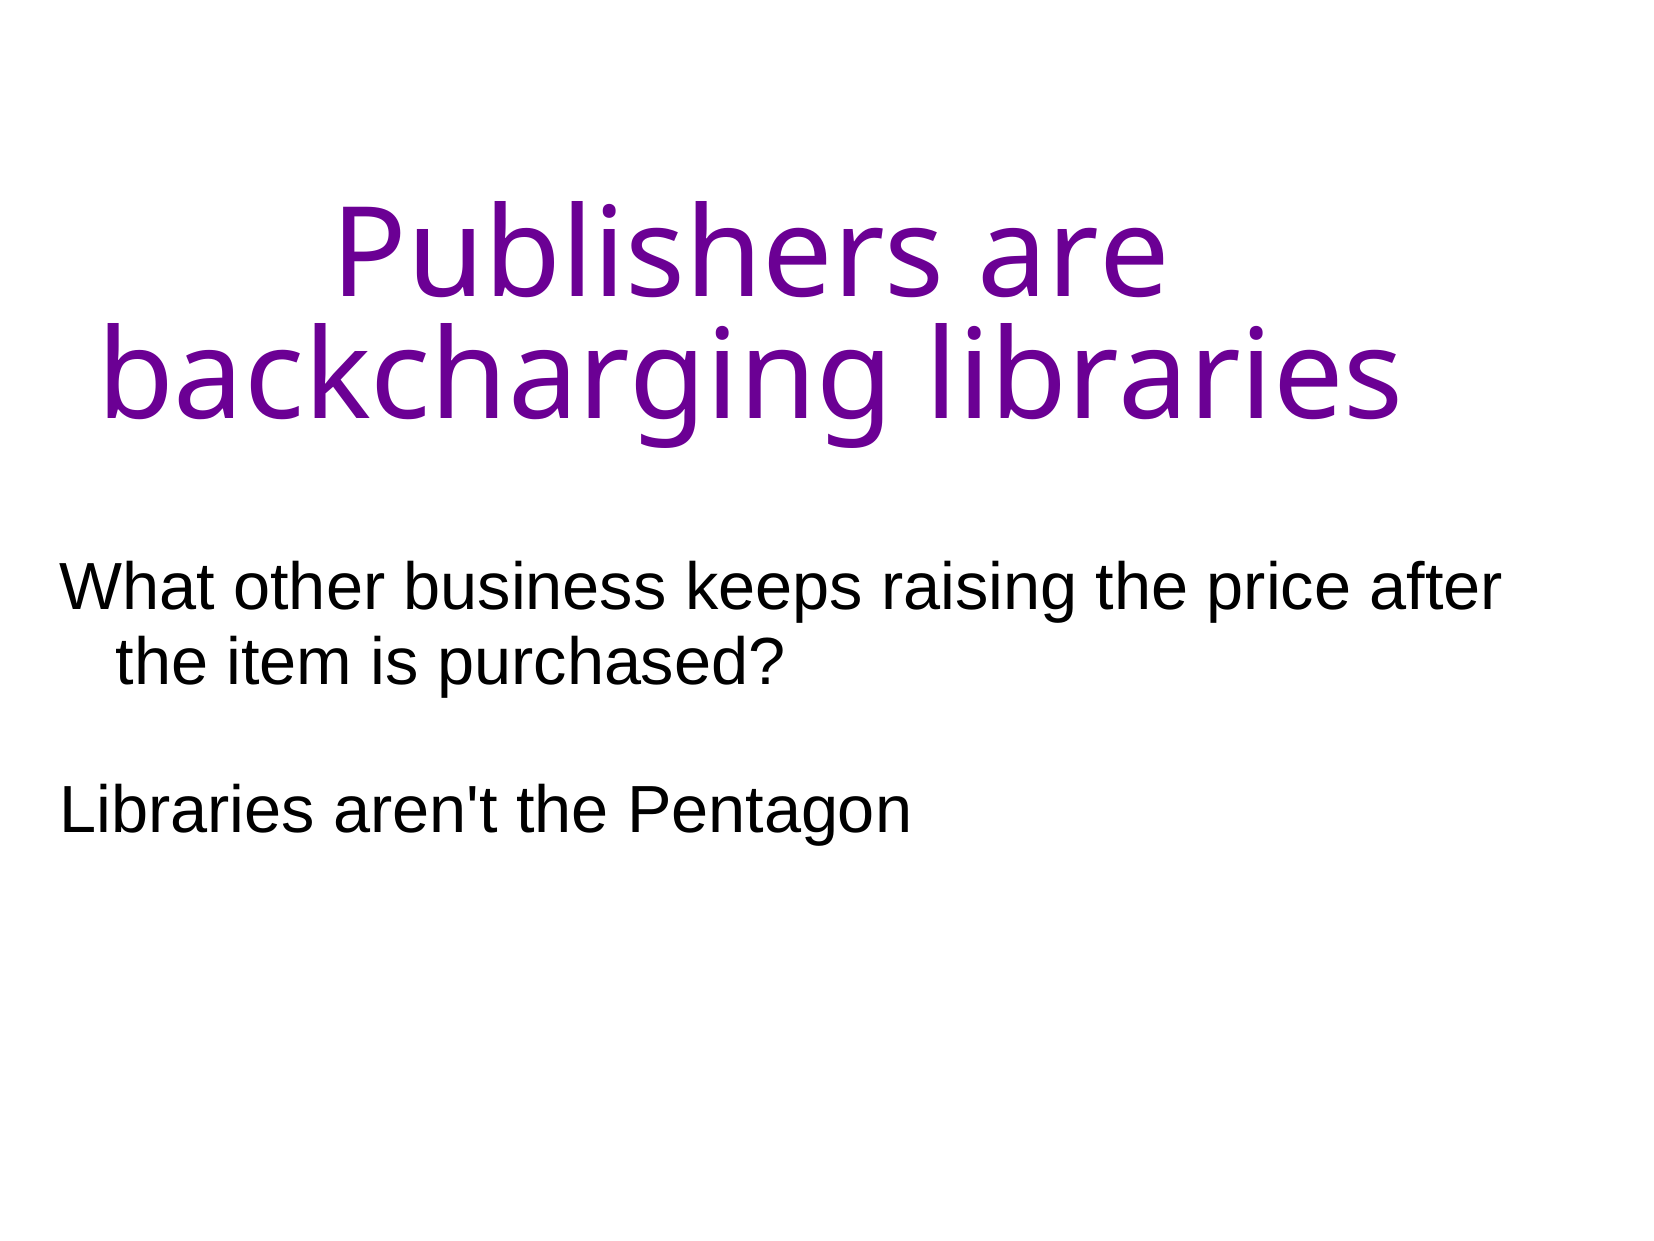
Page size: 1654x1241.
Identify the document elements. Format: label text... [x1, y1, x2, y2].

title Publishers are backcharging libraries [39, 161, 1463, 457]
subtitle What other business keeps raising the price after the item is purchased? Libraries aren't the Pentagon [59, 487, 1613, 907]
